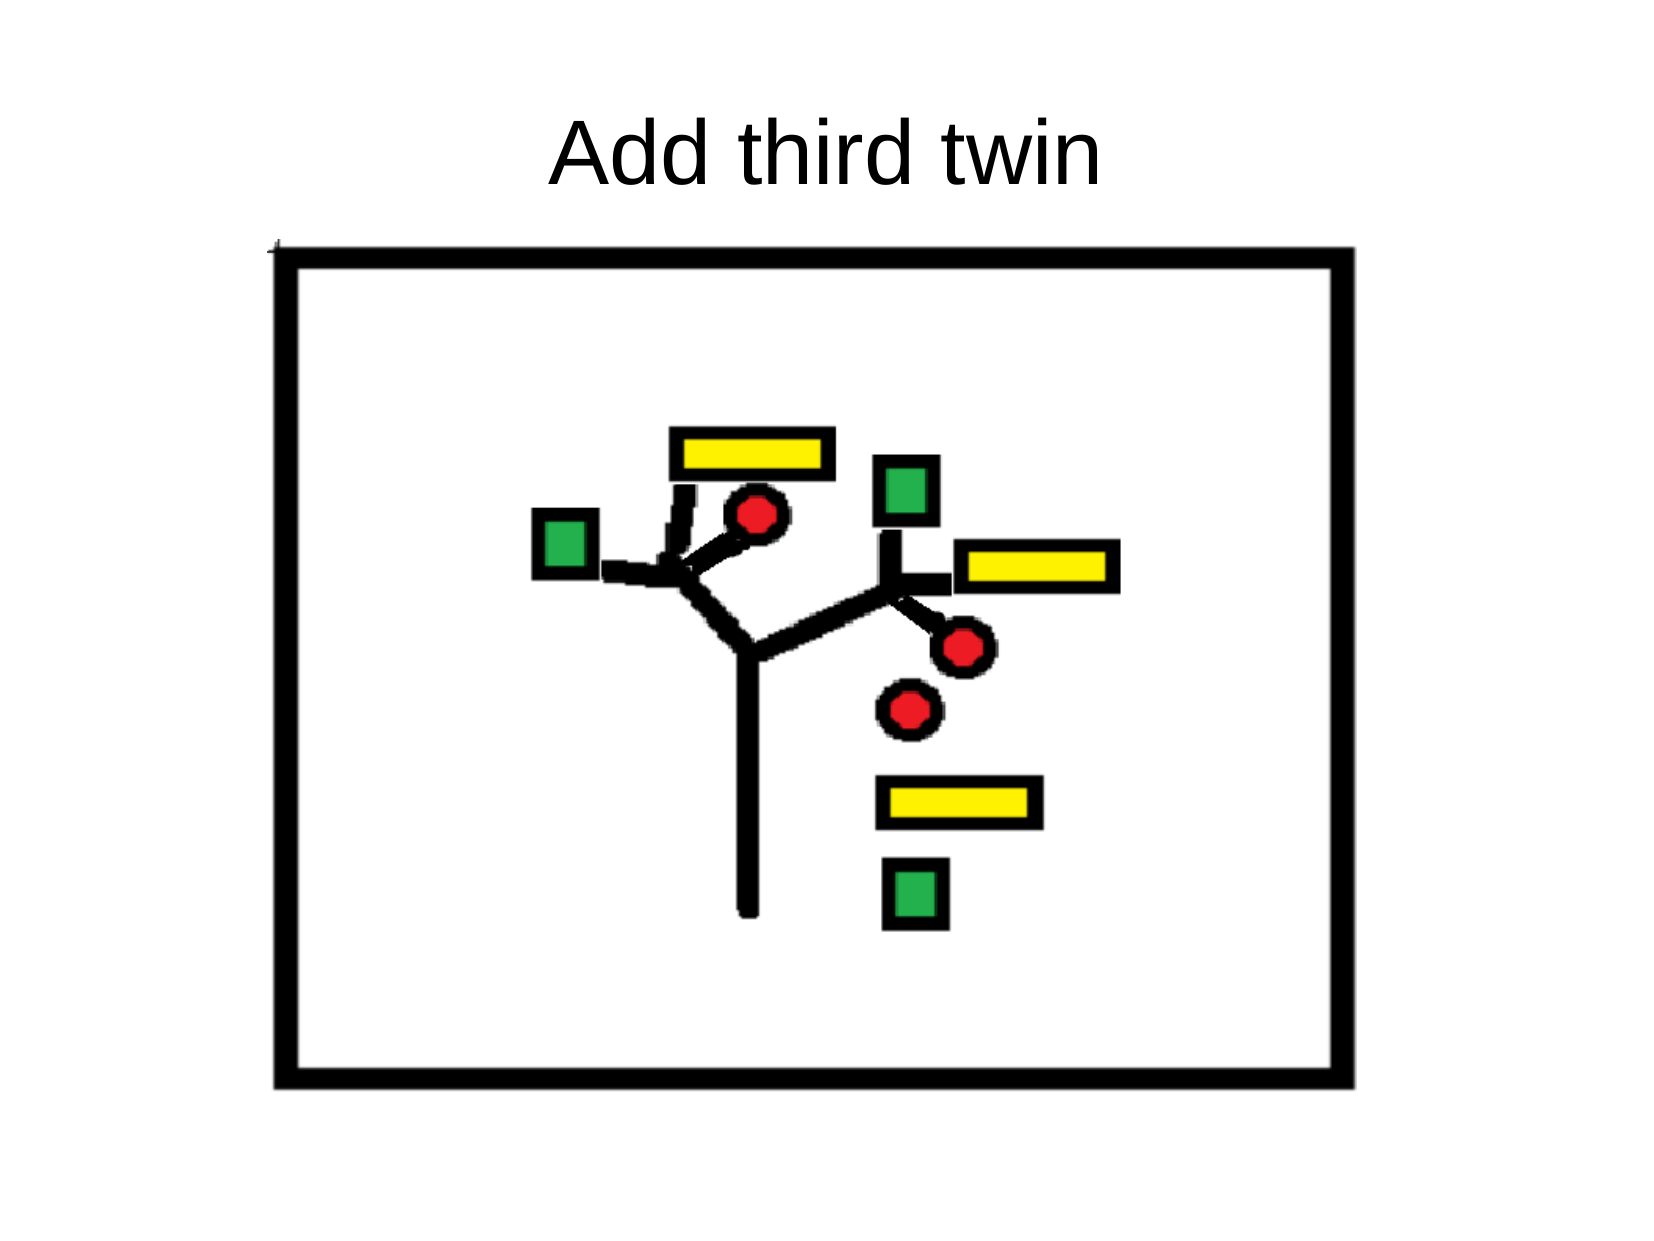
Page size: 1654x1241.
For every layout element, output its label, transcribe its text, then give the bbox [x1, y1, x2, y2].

picture [267, 239, 1357, 1093]
title Add third twin [82, 49, 1571, 257]
